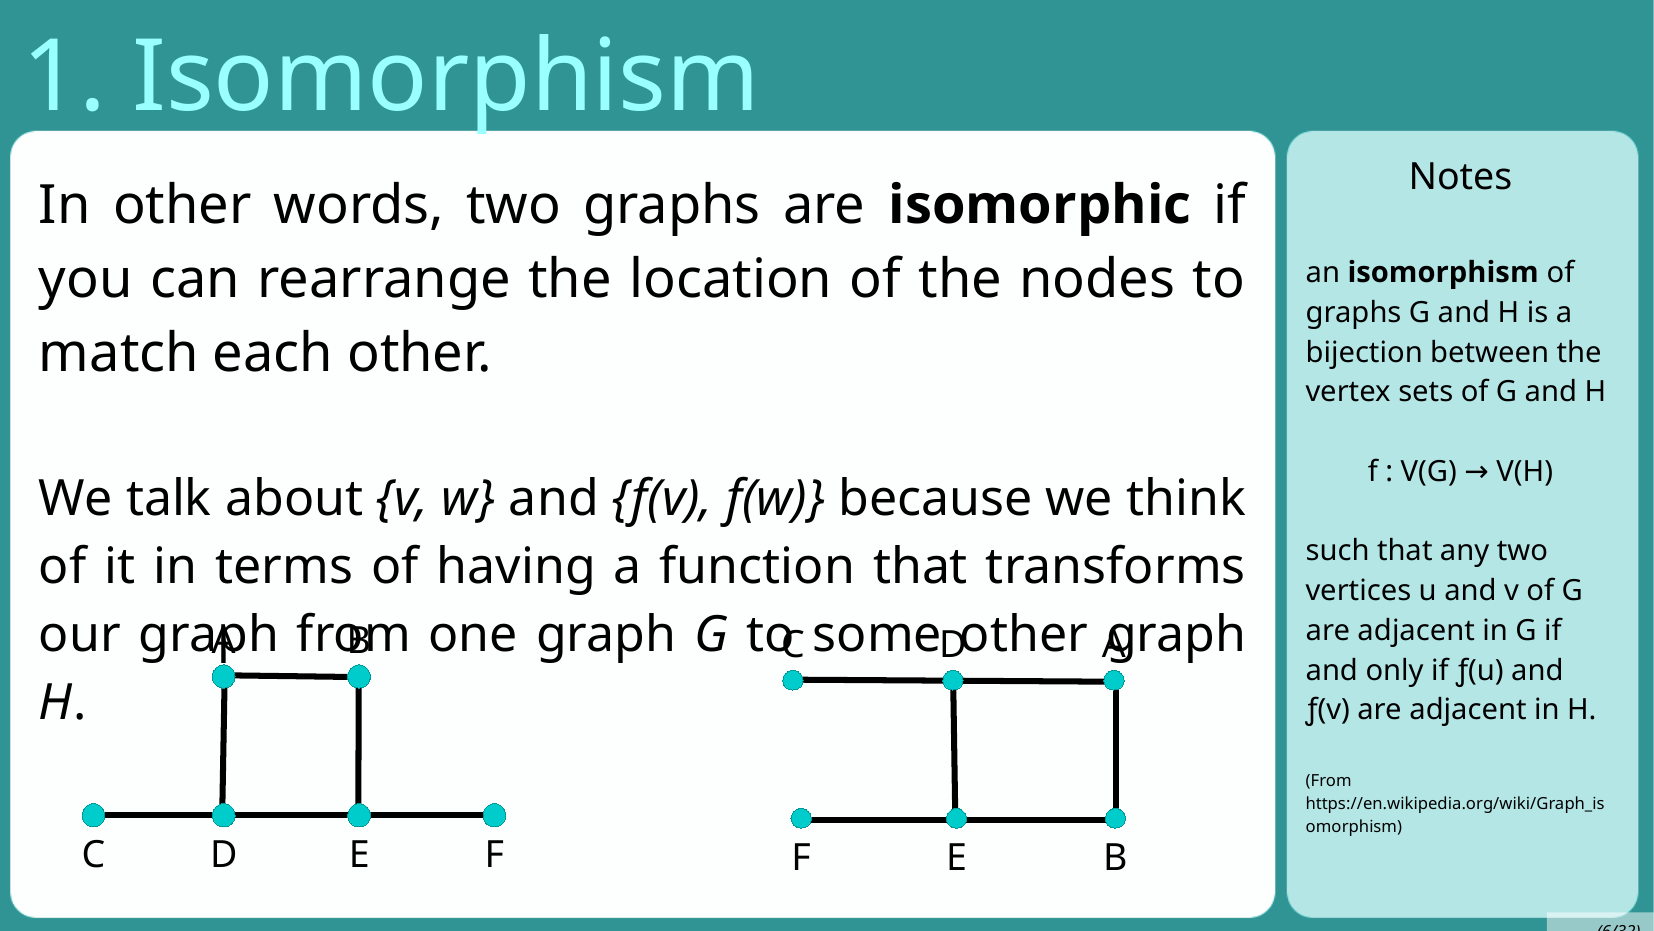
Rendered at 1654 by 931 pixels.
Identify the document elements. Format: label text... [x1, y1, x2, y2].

text_box B [1105, 808, 1126, 829]
text_box D [942, 670, 964, 691]
title 1. Isomorphism [22, 13, 1511, 130]
picture [0, 0, 1654, 931]
text_box A [1103, 670, 1125, 691]
text_box C [82, 803, 105, 827]
text_box D [212, 803, 236, 827]
text_box Notes an isomorphism of graphs G and H is a bijection between the vertex sets of G and H f : V(G) → V(H) such that any two vertices u and v of G are adjacent in G if and only if ƒ(u) and ƒ(v) are adjacent in H. (From https://en.wikipedia.org/wiki/Graph_isomorphism) [1290, 141, 1631, 752]
text_box B [347, 664, 371, 689]
text_box F [483, 803, 506, 827]
text_box In other words, two graphs are isomorphic if you can rearrange the location of the nodes to match each other. We talk about {v, w} and {f(v), f(w)} because we think of it in terms of having a function that transforms our graph from one graph G to some other graph H. [39, 165, 1247, 577]
text_box E [946, 808, 967, 829]
text_box (<number>/32) [1546, 912, 1654, 931]
text_box A [212, 664, 236, 689]
text_box E [347, 803, 371, 827]
text_box F [790, 808, 812, 829]
text_box C [782, 670, 804, 691]
